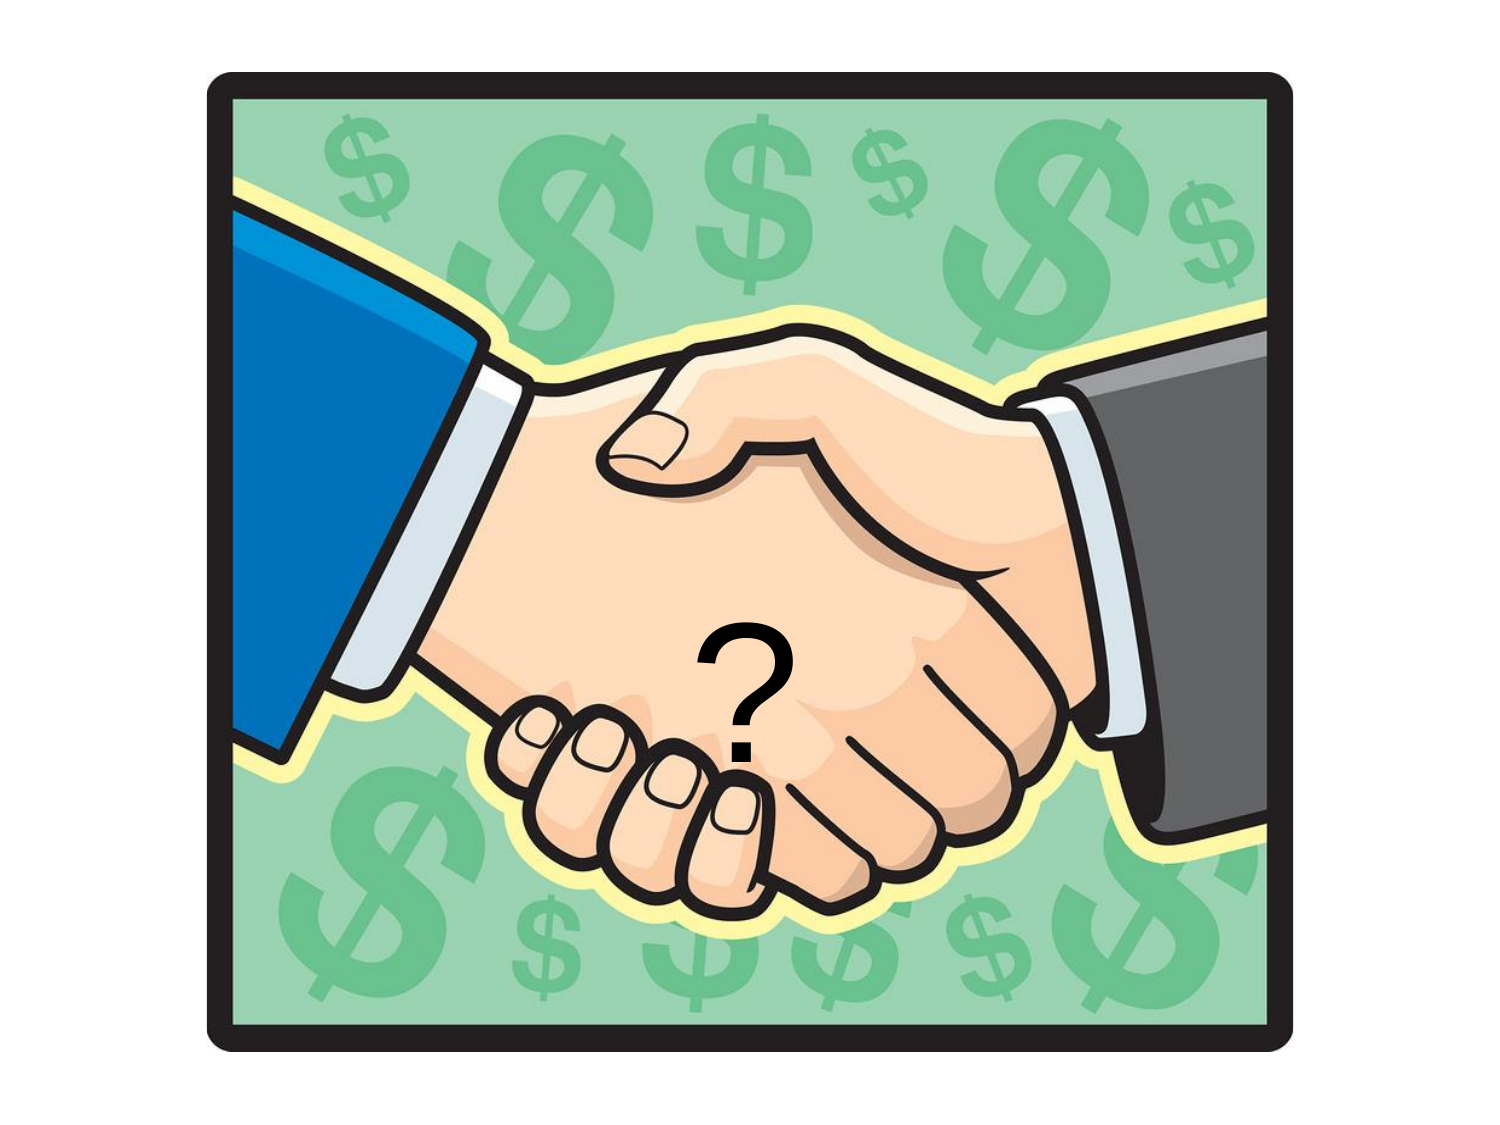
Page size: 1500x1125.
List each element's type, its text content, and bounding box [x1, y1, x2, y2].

text_box [206, 72, 1294, 262]
text_box ? [75, 262, 1425, 1078]
